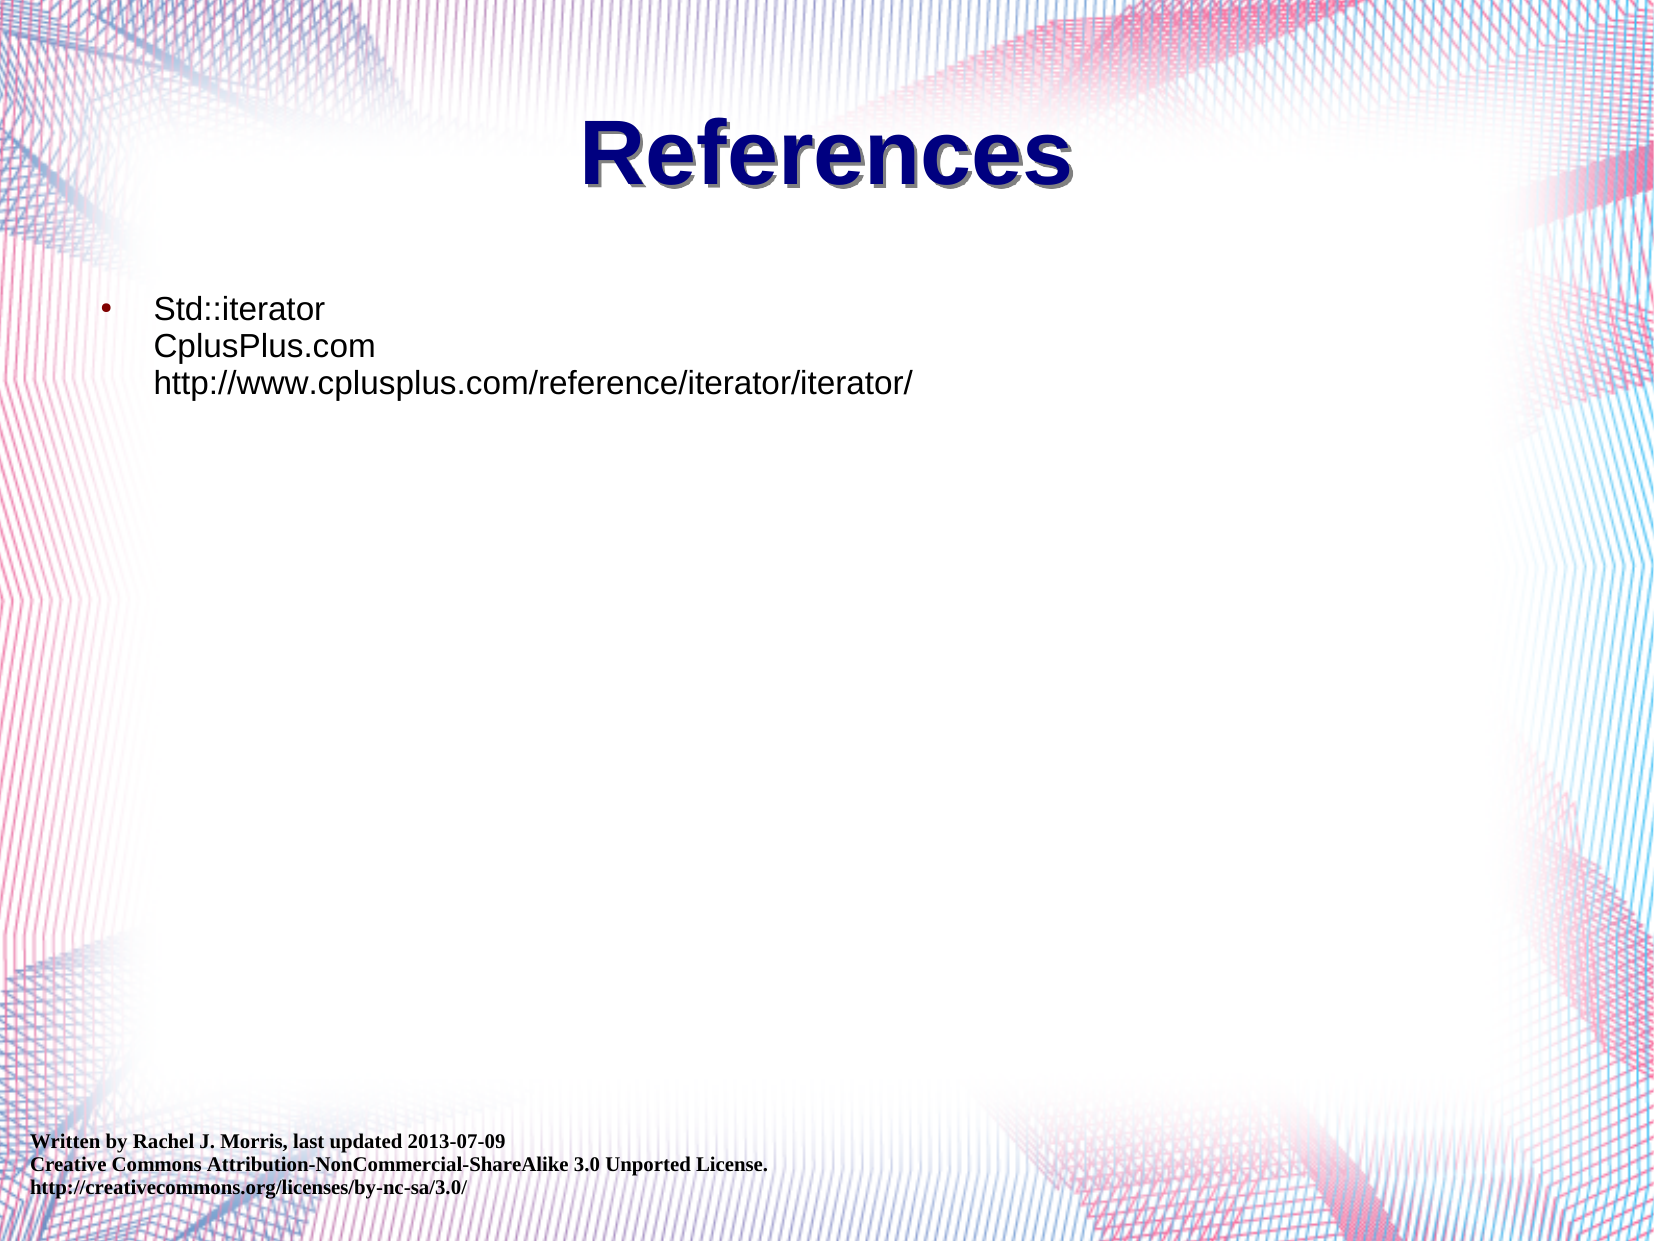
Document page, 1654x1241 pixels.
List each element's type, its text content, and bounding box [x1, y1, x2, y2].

title References [82, 49, 1571, 257]
list Std::iterator CplusPlus.com http://www.cplusplus.com/reference/iterator/iterator/ [82, 290, 1571, 1010]
picture [0, 0, 1654, 1241]
